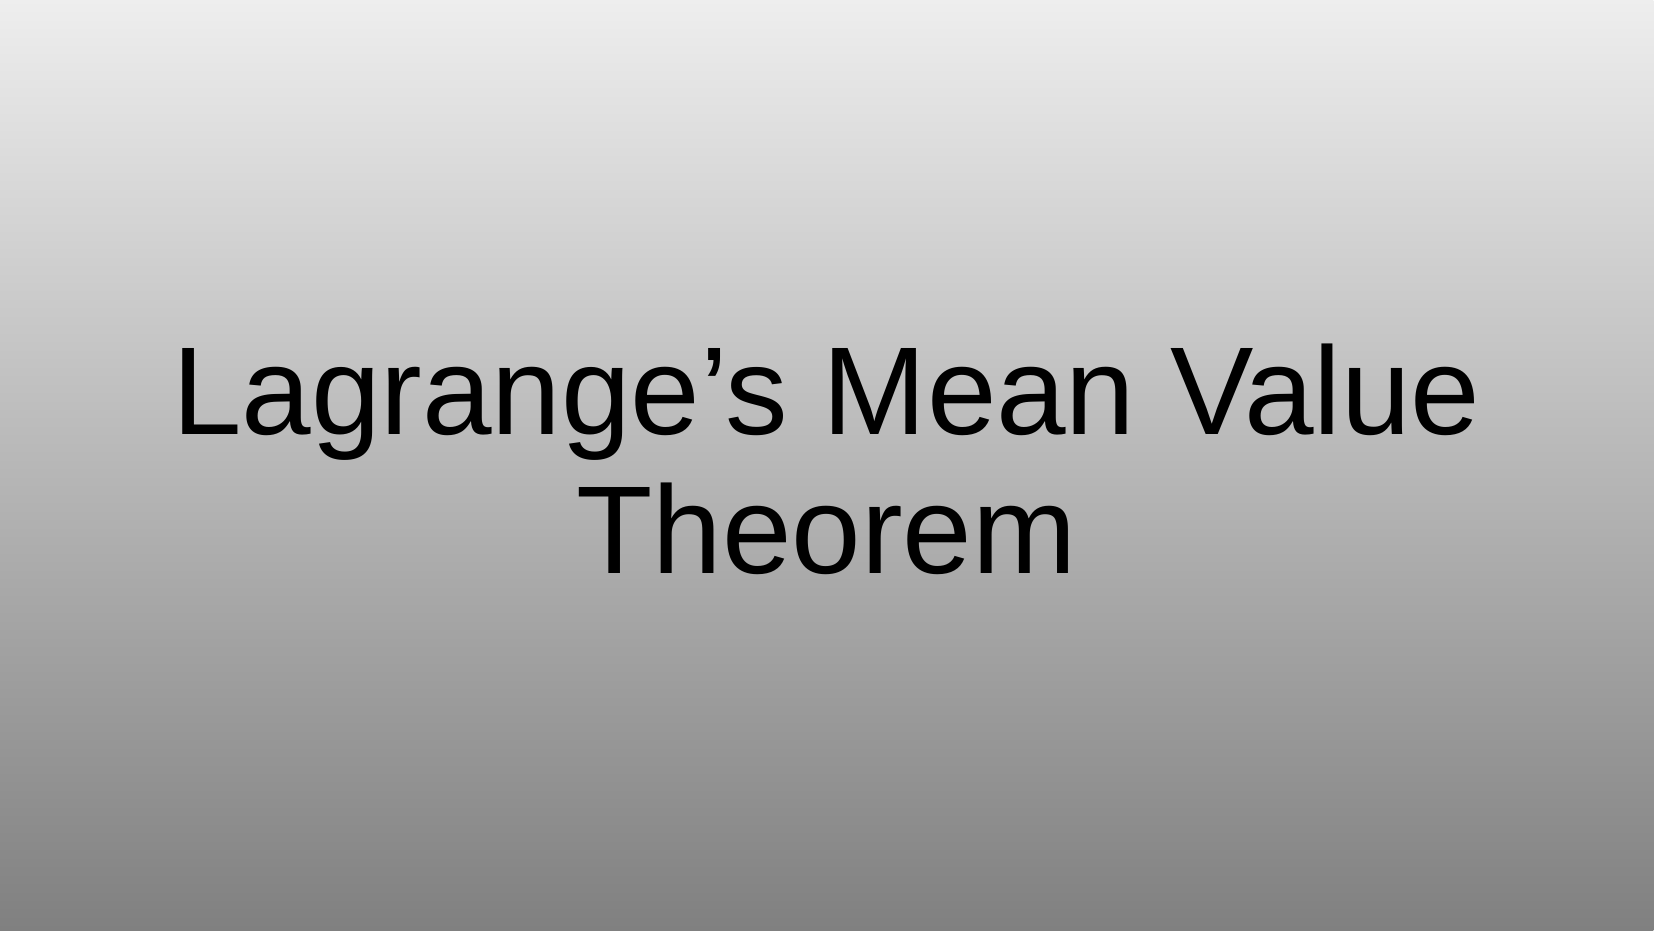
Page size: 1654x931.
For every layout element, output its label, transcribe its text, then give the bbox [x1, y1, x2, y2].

title Lagrange’s Mean Value Theorem [82, 47, 1571, 875]
